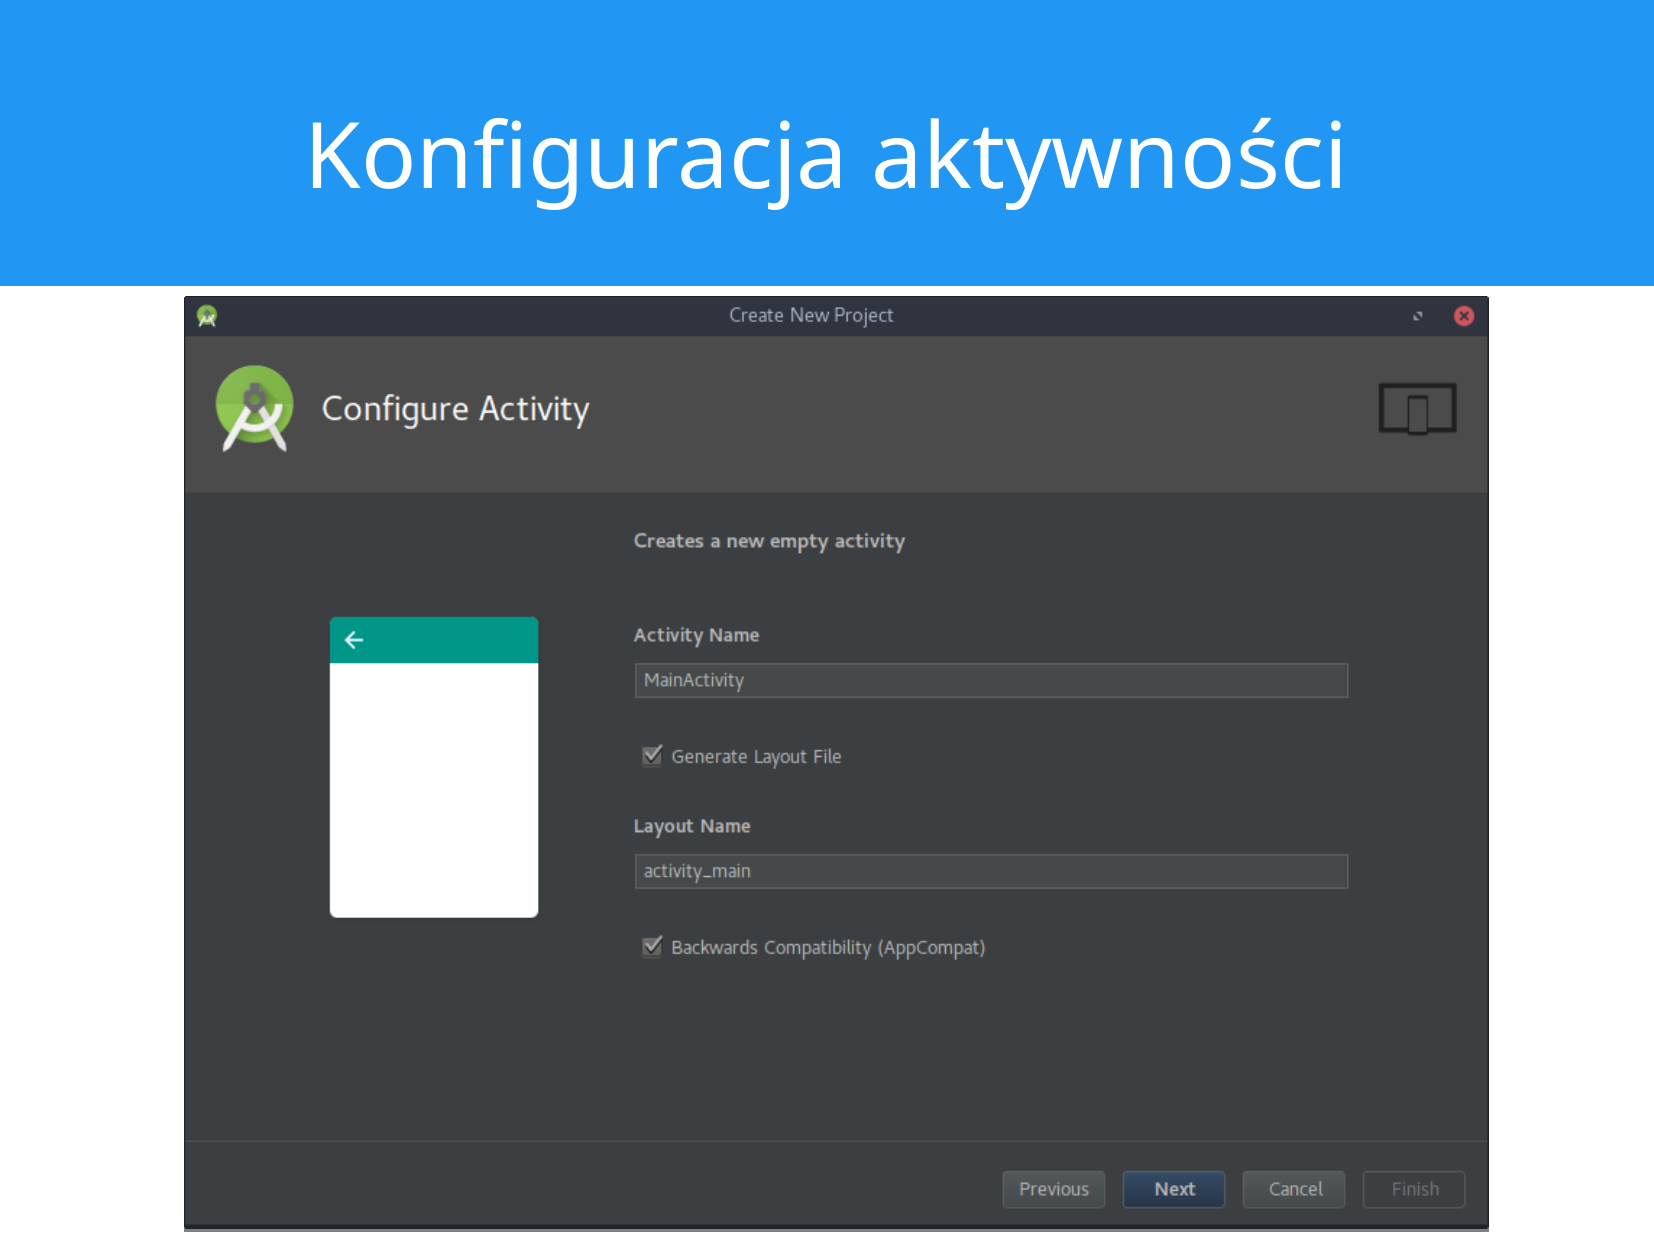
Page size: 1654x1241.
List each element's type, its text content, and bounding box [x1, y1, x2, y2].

picture [184, 296, 1489, 1229]
title Konfiguracja aktywności [82, 49, 1571, 257]
